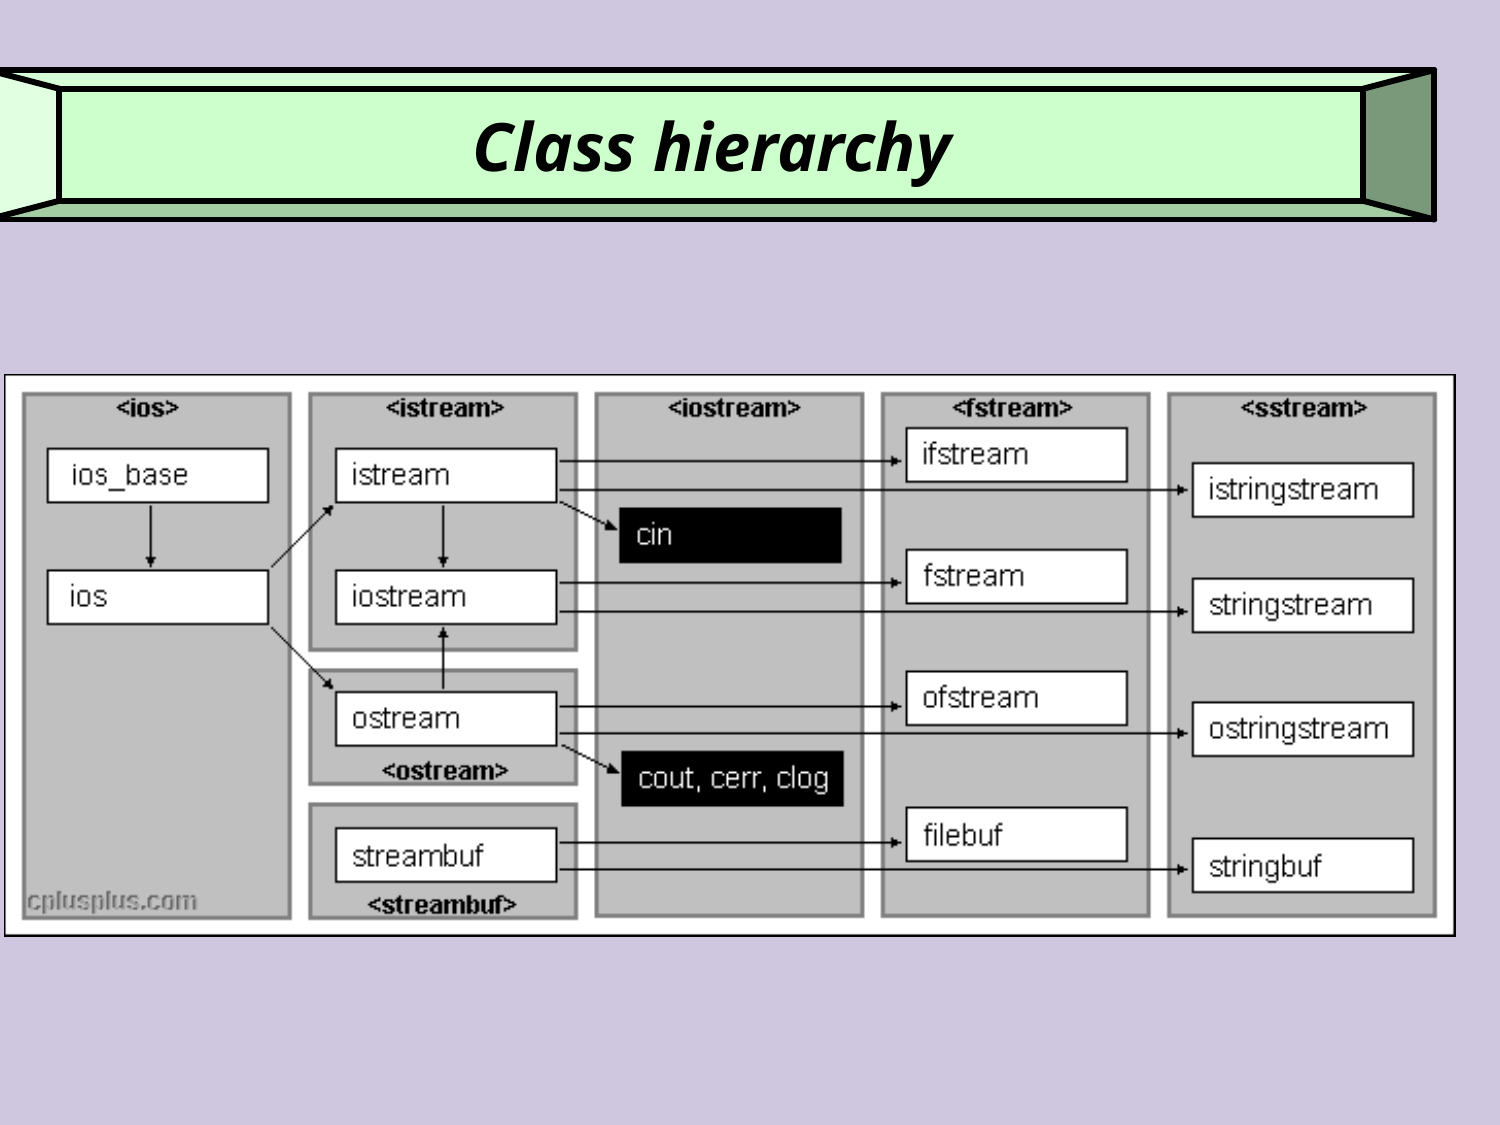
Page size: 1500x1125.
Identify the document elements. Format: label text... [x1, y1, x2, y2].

text_box Class hierarchy [113, 95, 1311, 196]
picture [4, 374, 1456, 937]
picture [0, 69, 1456, 225]
